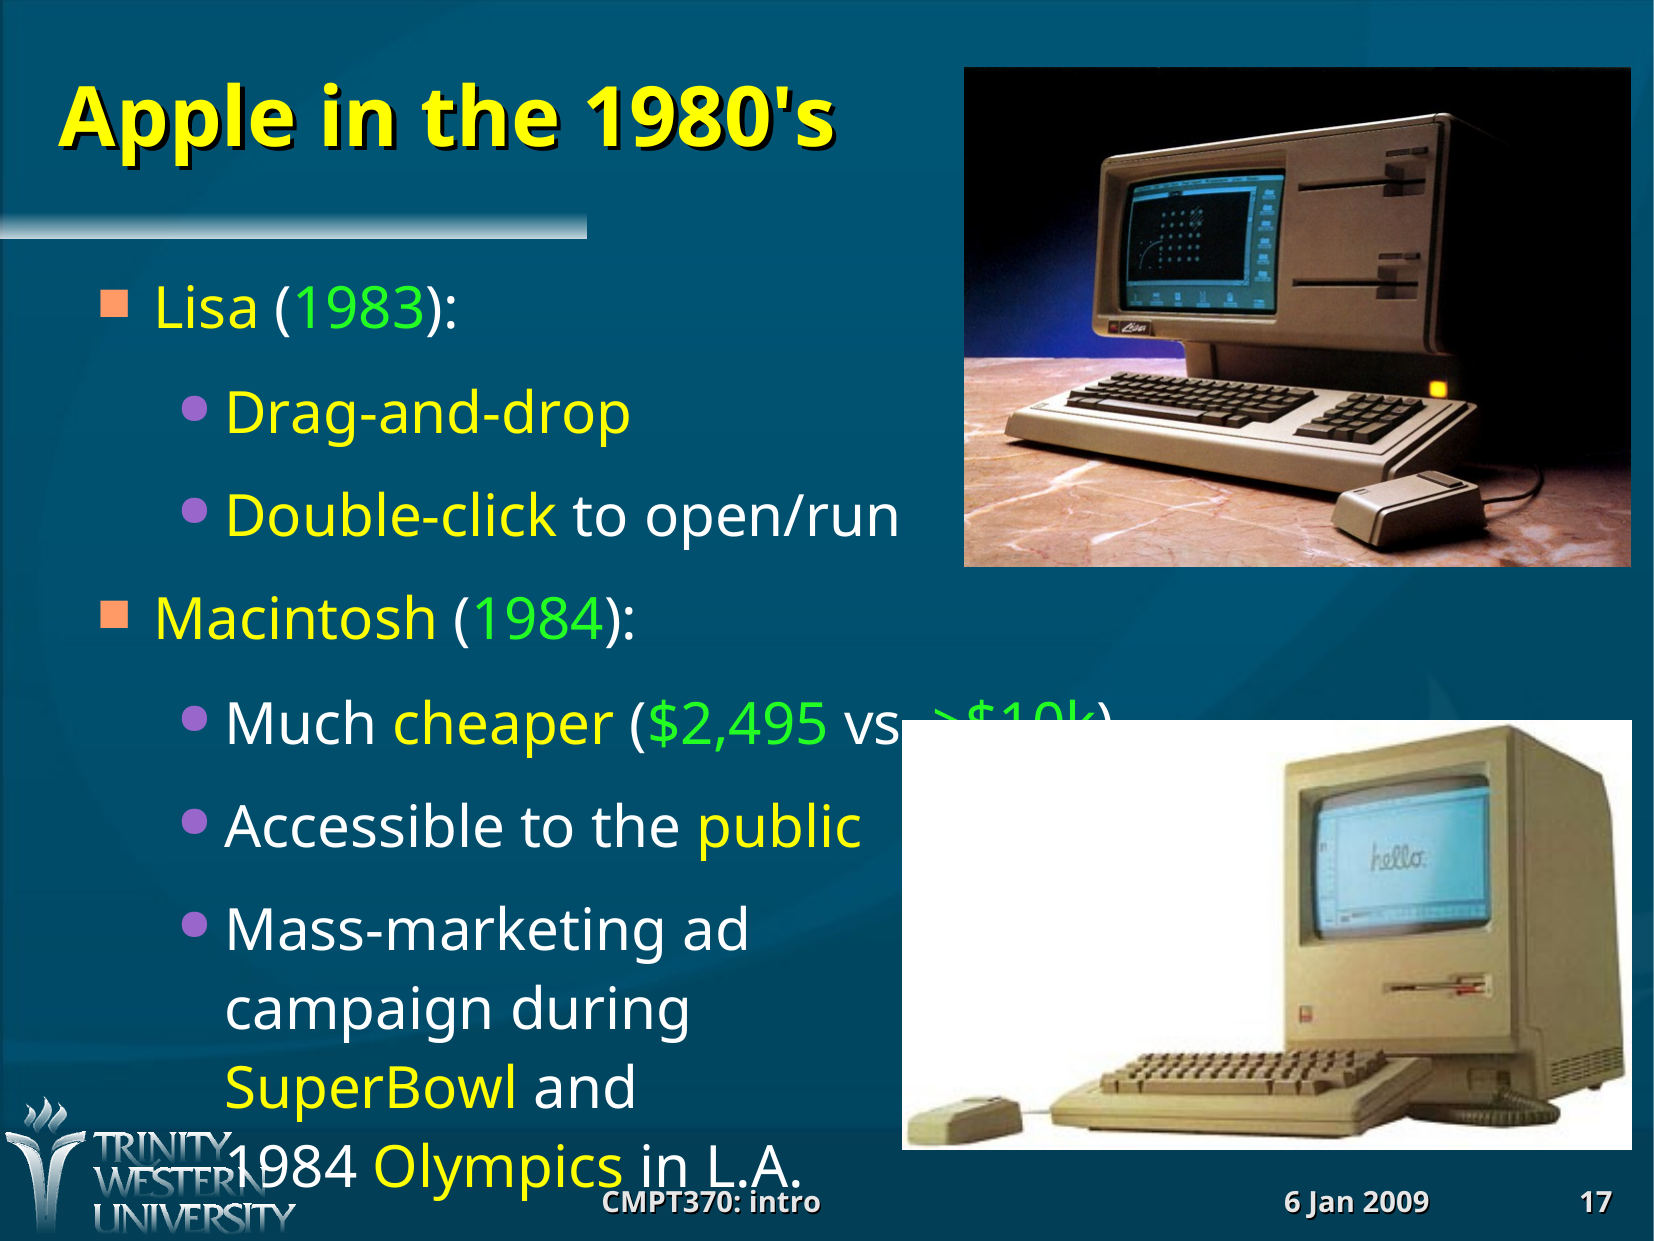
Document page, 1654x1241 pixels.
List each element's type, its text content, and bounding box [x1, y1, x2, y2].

picture [0, 214, 586, 232]
title Apple in the 1980's [59, 19, 1548, 208]
list Lisa (1983): Drag-and-drop Double-click to open/run Macintosh (1984): Much cheaper ($2,495 vs. >$10k) Accessible to the public Mass-marketing ad campaign during SuperBowl and 1984 Olympics in L.A. [82, 266, 1305, 1109]
picture [38, 1227, 54, 1232]
picture [965, 68, 1630, 566]
picture [903, 692, 1654, 1149]
picture [0, 233, 586, 238]
